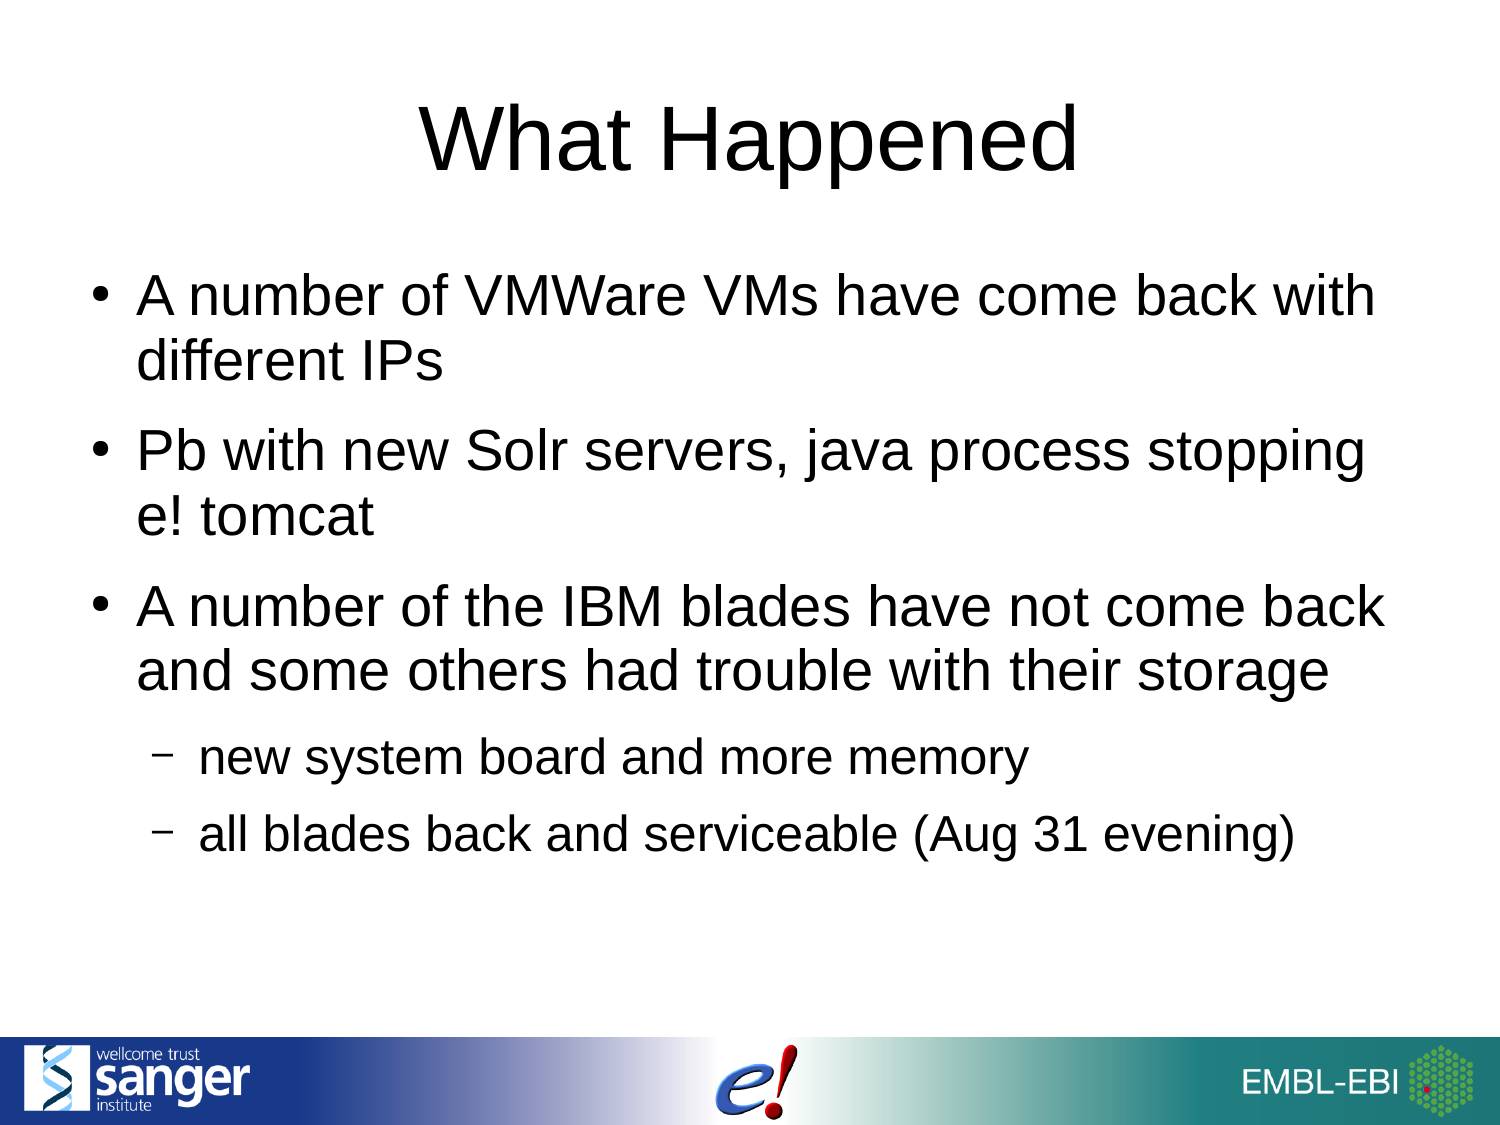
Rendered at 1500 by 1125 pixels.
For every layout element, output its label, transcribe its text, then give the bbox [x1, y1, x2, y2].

picture [0, 1037, 1500, 1125]
title What Happened [75, 44, 1425, 233]
list A number of VMWare VMs have come back with different IPs Pb with new Solr servers, java process stopping e! tomcat A number of the IBM blades have not come back and some others had trouble with their storage new system board and more memory all blades back and serviceable (Aug 31 evening) [75, 263, 1395, 916]
